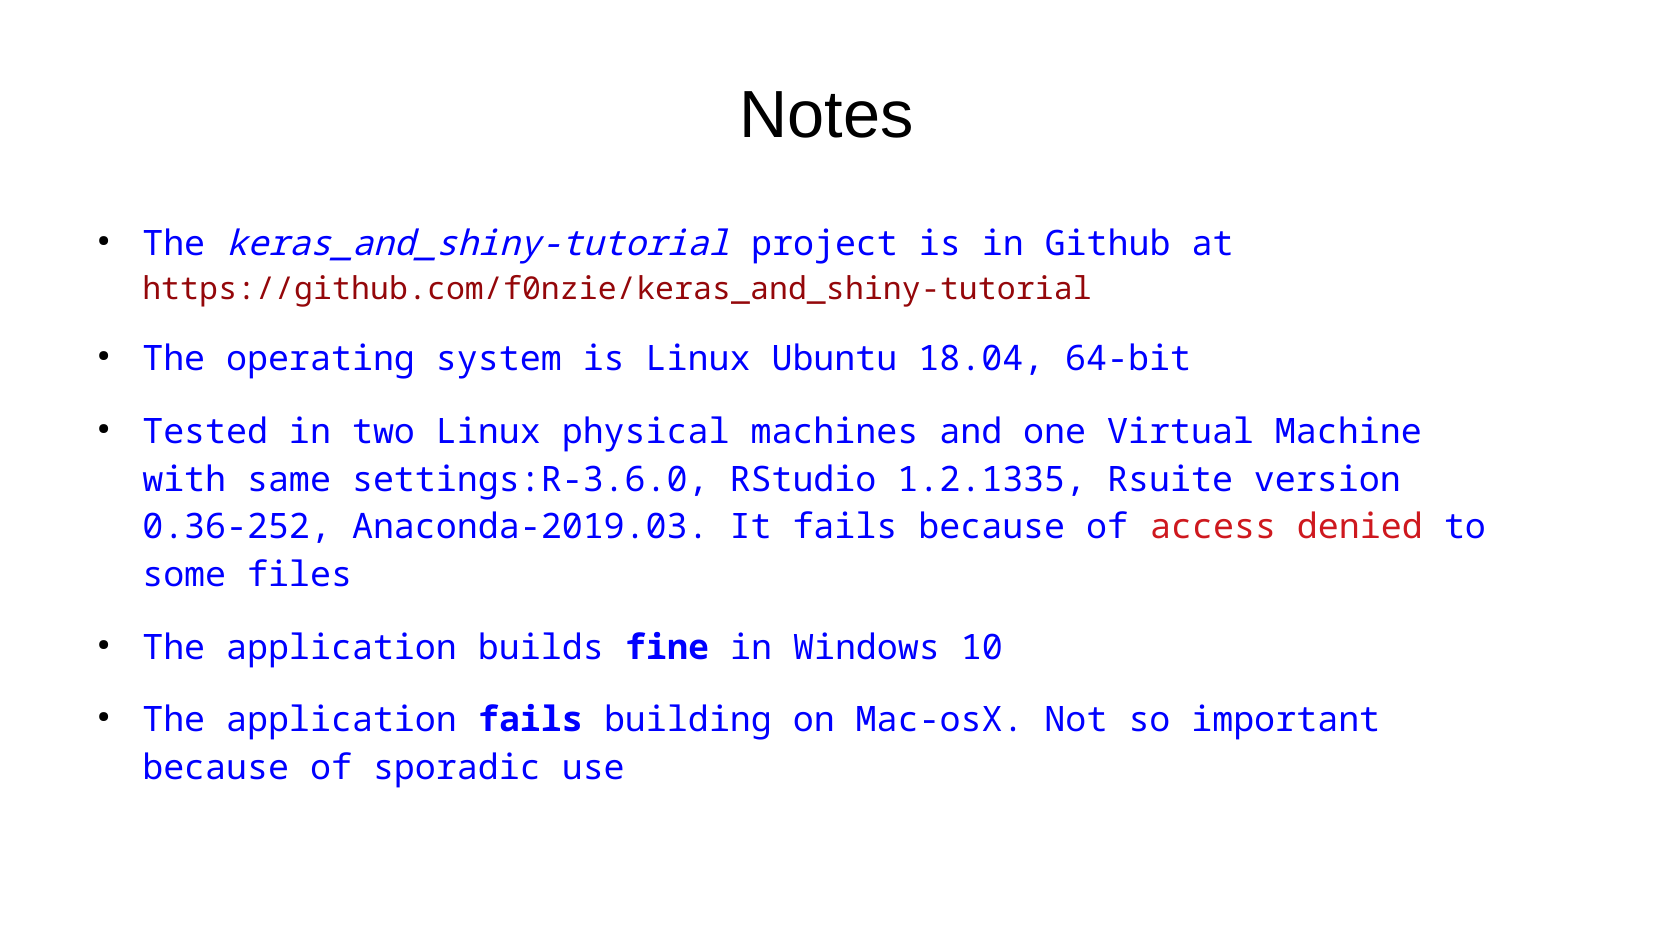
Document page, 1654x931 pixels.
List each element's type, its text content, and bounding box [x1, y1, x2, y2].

list The keras_and_shiny-tutorial project is in Github at https://github.com/f0nzie/keras_and_shiny-tutorial The operating system is Linux Ubuntu 18.04, 64-bit Tested in two Linux physical machines and one Virtual Machine with same settings:R-3.6.0, RStudio 1.2.1335, Rsuite version 0.36-252, Anaconda-2019.03. It fails because of access denied to some files The application builds fine in Windows 10 The application fails building on Mac-osX. Not so important because of sporadic use [82, 217, 1516, 796]
title Notes [82, 37, 1571, 193]
